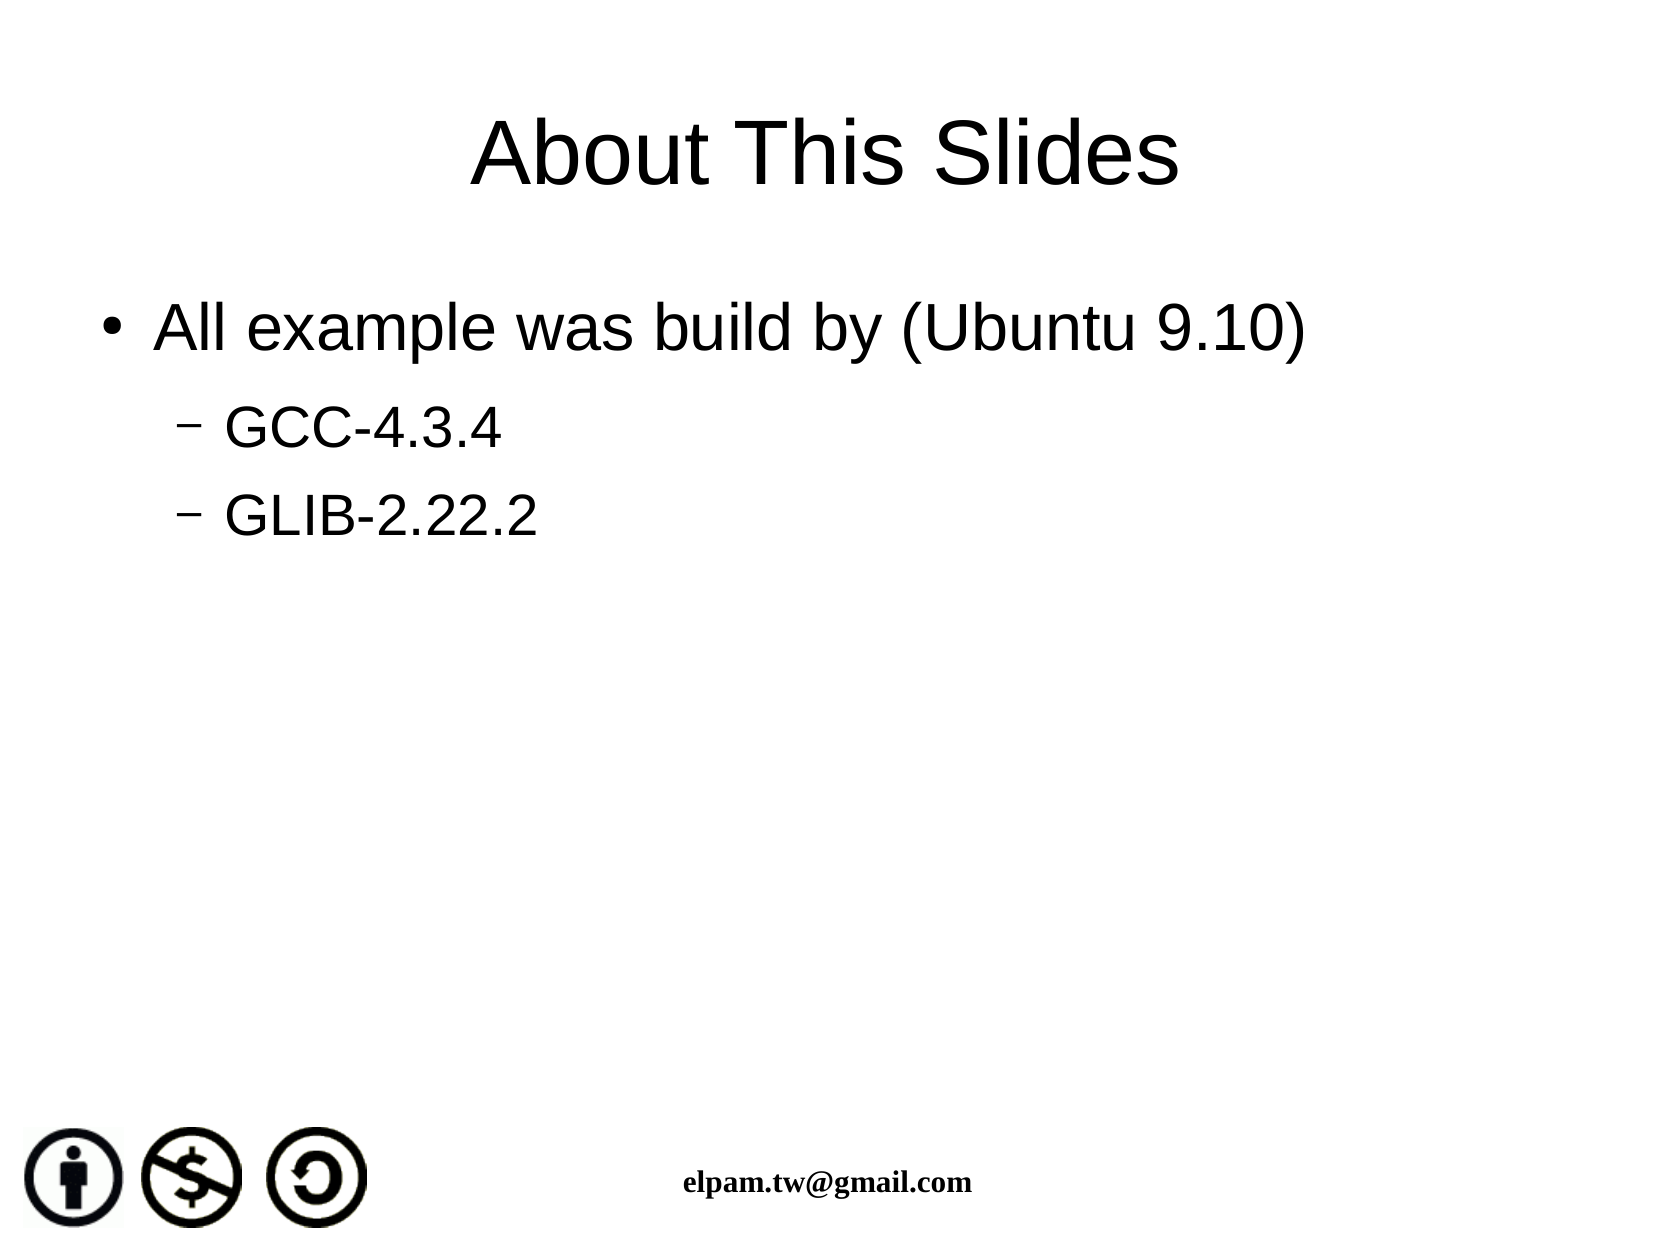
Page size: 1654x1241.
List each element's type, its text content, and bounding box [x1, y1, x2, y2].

picture [141, 1127, 242, 1228]
picture [266, 1127, 367, 1228]
list All example was build by (Ubuntu 9.10) GCC-4.3.4 GLIB-2.22.2 [82, 290, 1571, 1094]
title About This Slides [82, 49, 1571, 257]
picture [23, 1127, 124, 1228]
